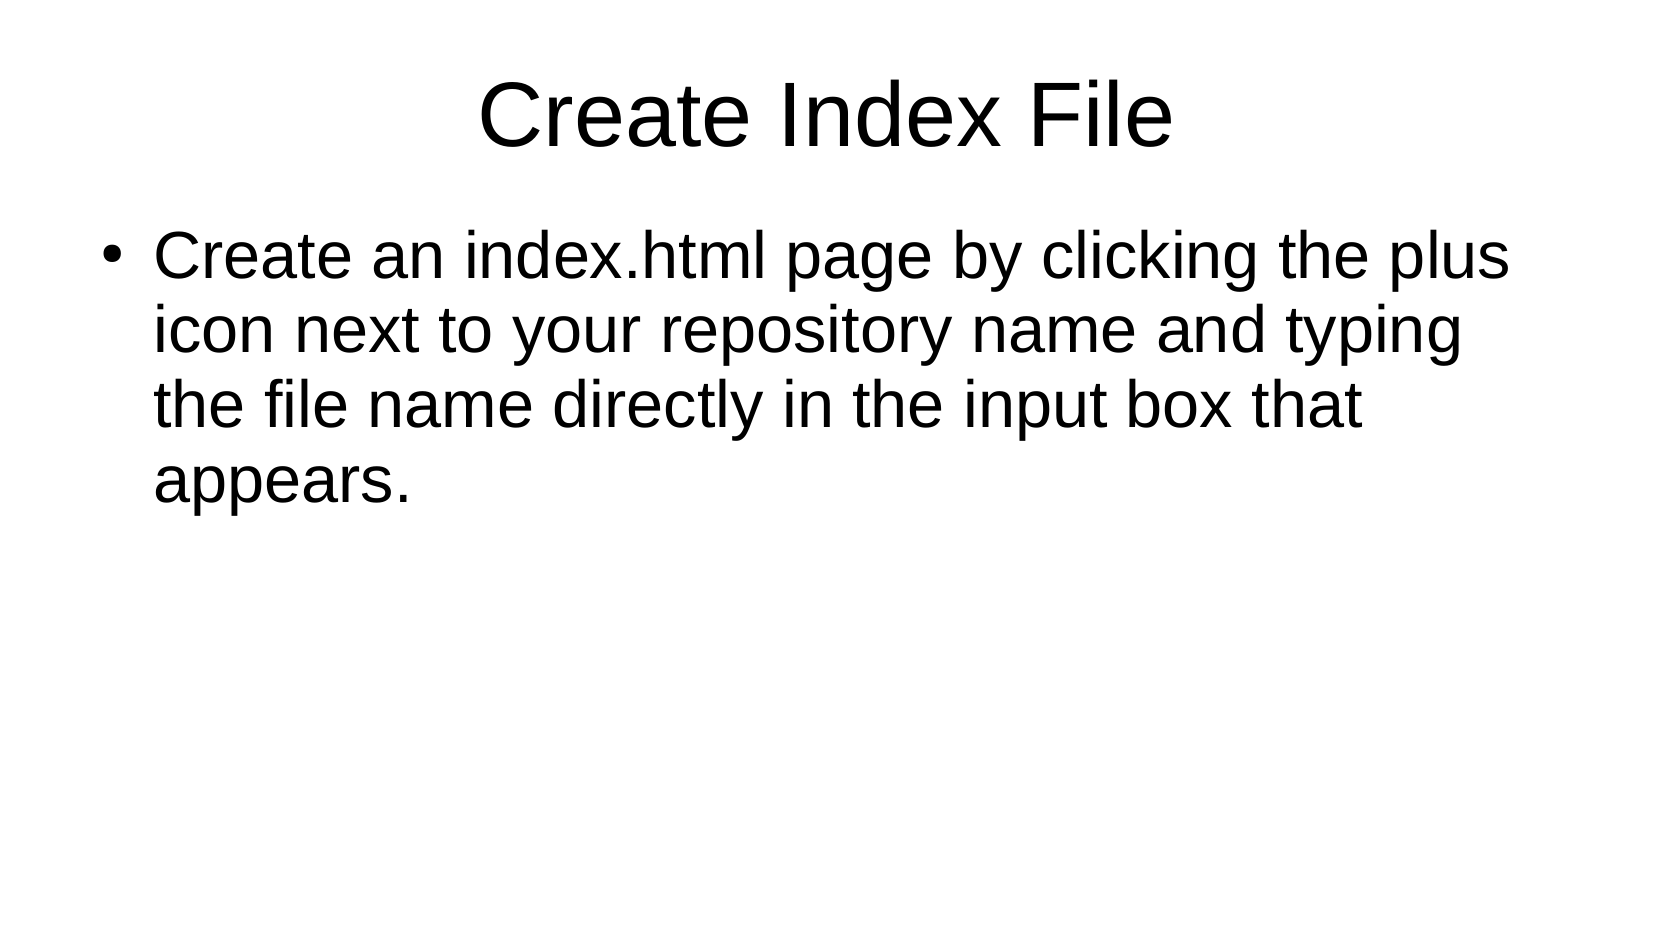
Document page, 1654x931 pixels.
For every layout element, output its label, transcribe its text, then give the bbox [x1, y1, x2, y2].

title Create Index File [82, 37, 1571, 193]
list Create an index.html page by clicking the plus icon next to your repository name and typing the file name directly in the input box that appears. [82, 217, 1571, 758]
